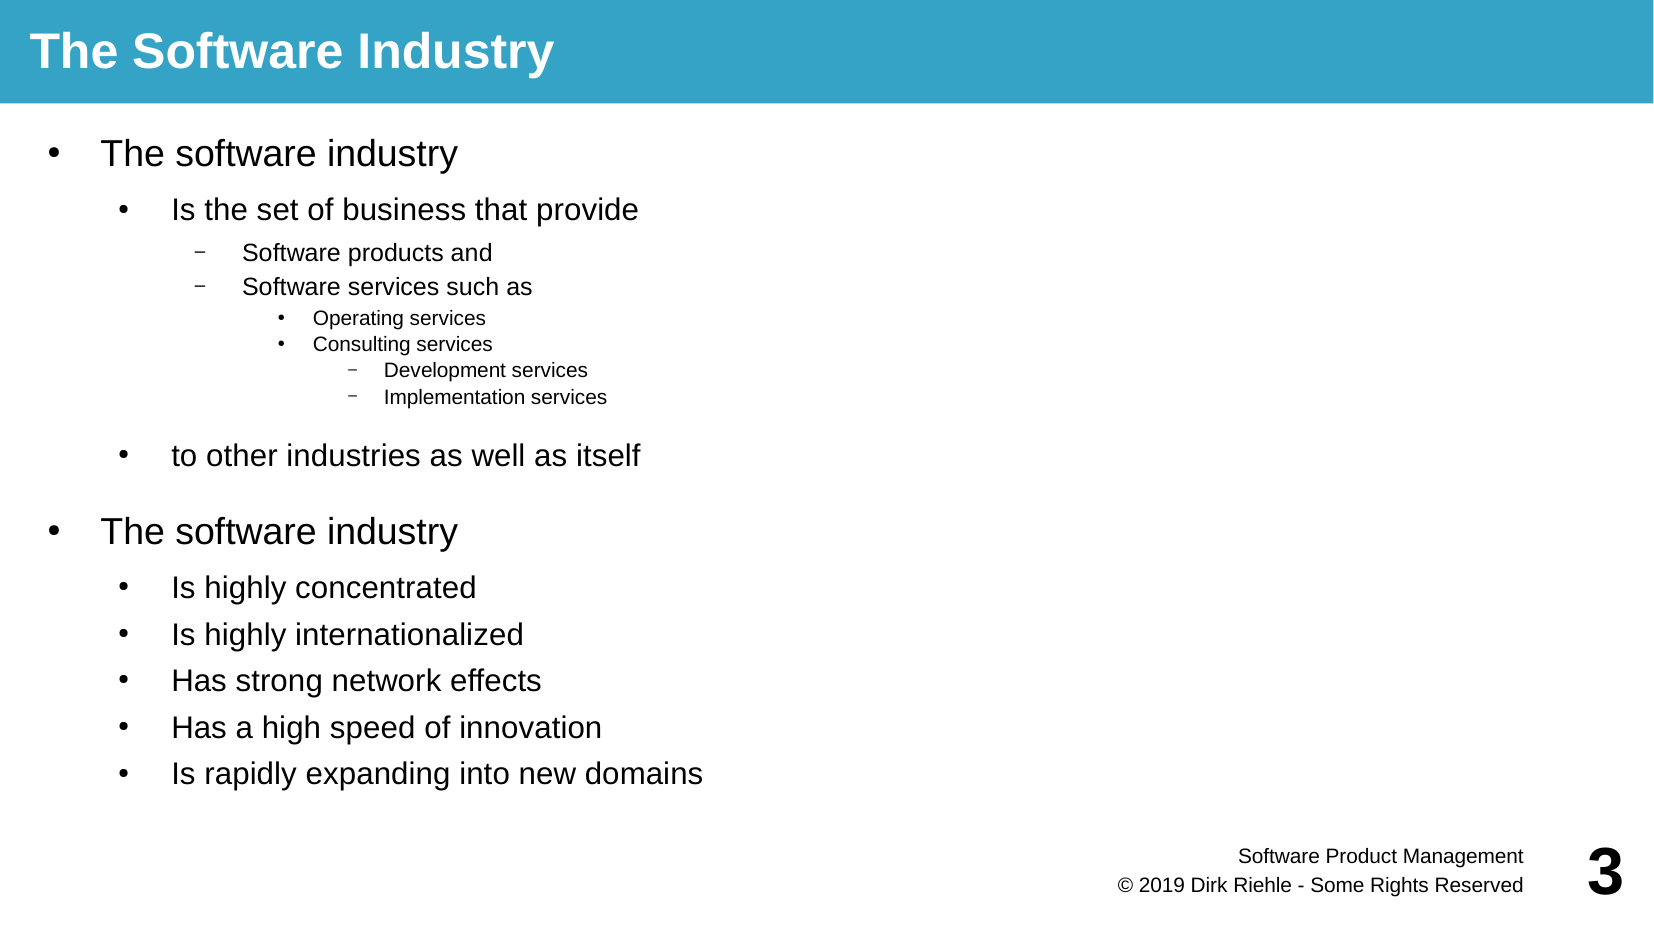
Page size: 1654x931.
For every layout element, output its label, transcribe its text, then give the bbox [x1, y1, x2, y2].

title The Software Industry [0, 0, 1654, 104]
list The software industry Is the set of business that provide Software products and Software services such as Operating services Consulting services Development services Implementation services to other industries as well as itself The software industry Is highly concentrated Is highly internationalized Has strong network effects Has a high speed of innovation Is rapidly expanding into new domains [29, 132, 1625, 813]
